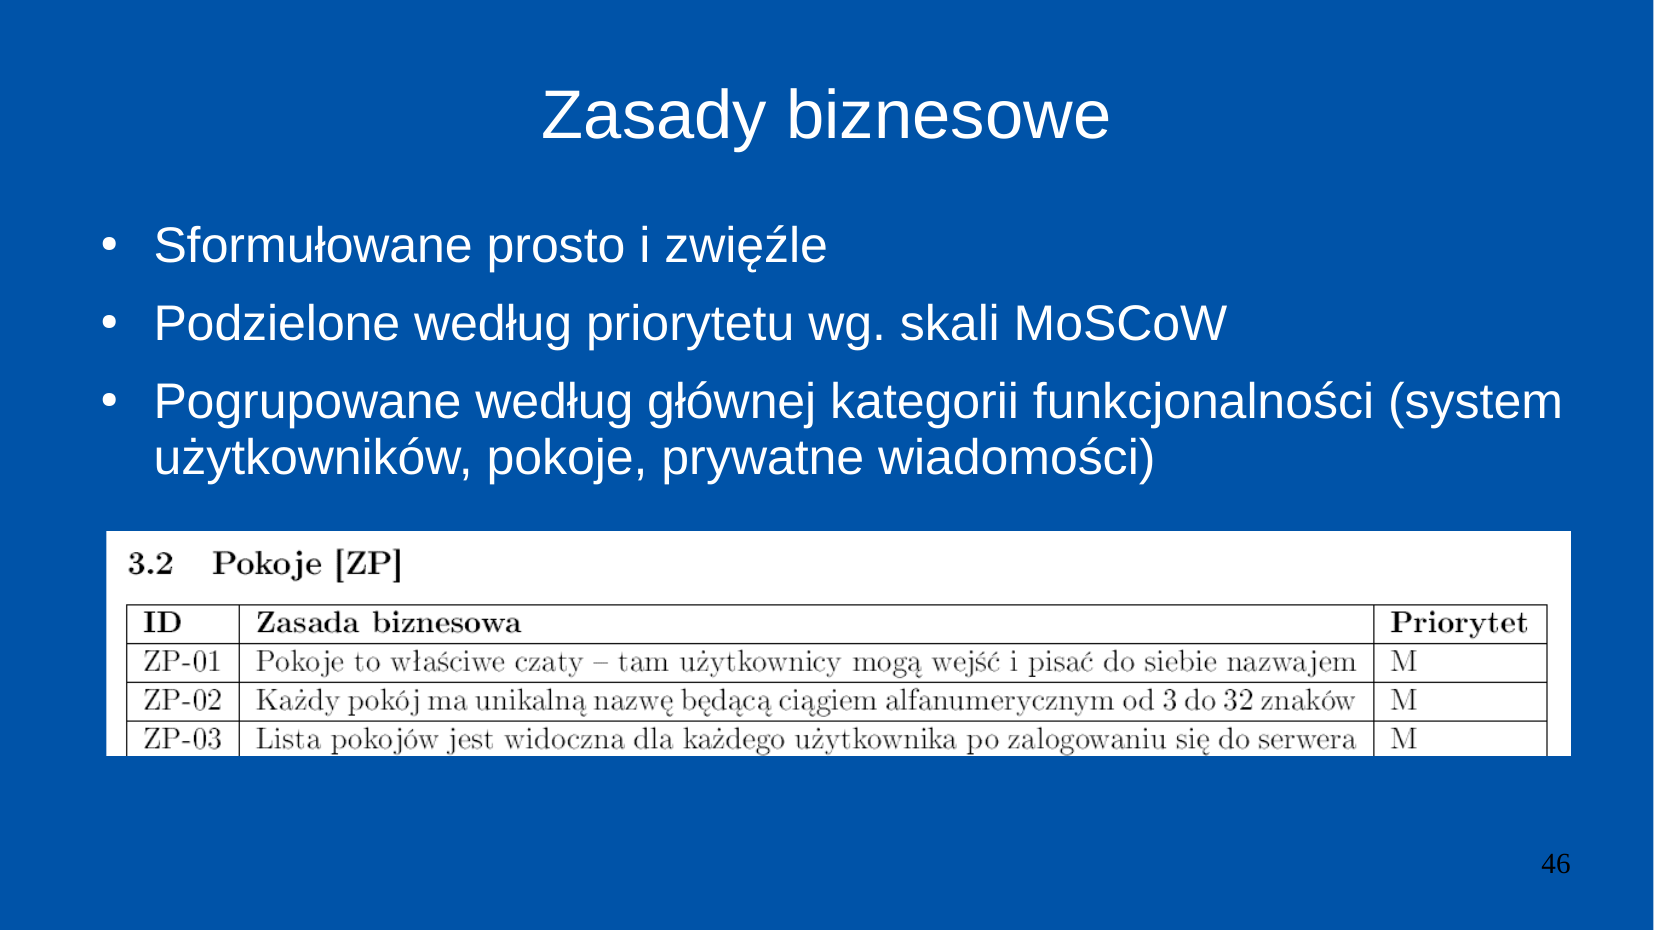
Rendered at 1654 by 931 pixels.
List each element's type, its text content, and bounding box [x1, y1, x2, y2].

title Zasady biznesowe [82, 37, 1571, 193]
picture [106, 531, 1571, 756]
list Sformułowane prosto i zwięźle Podzielone według priorytetu wg. skali MoSCoW Pogrupowane według głównej kategorii funkcjonalności (system użytkowników, pokoje, prywatne wiadomości) [82, 217, 1571, 758]
